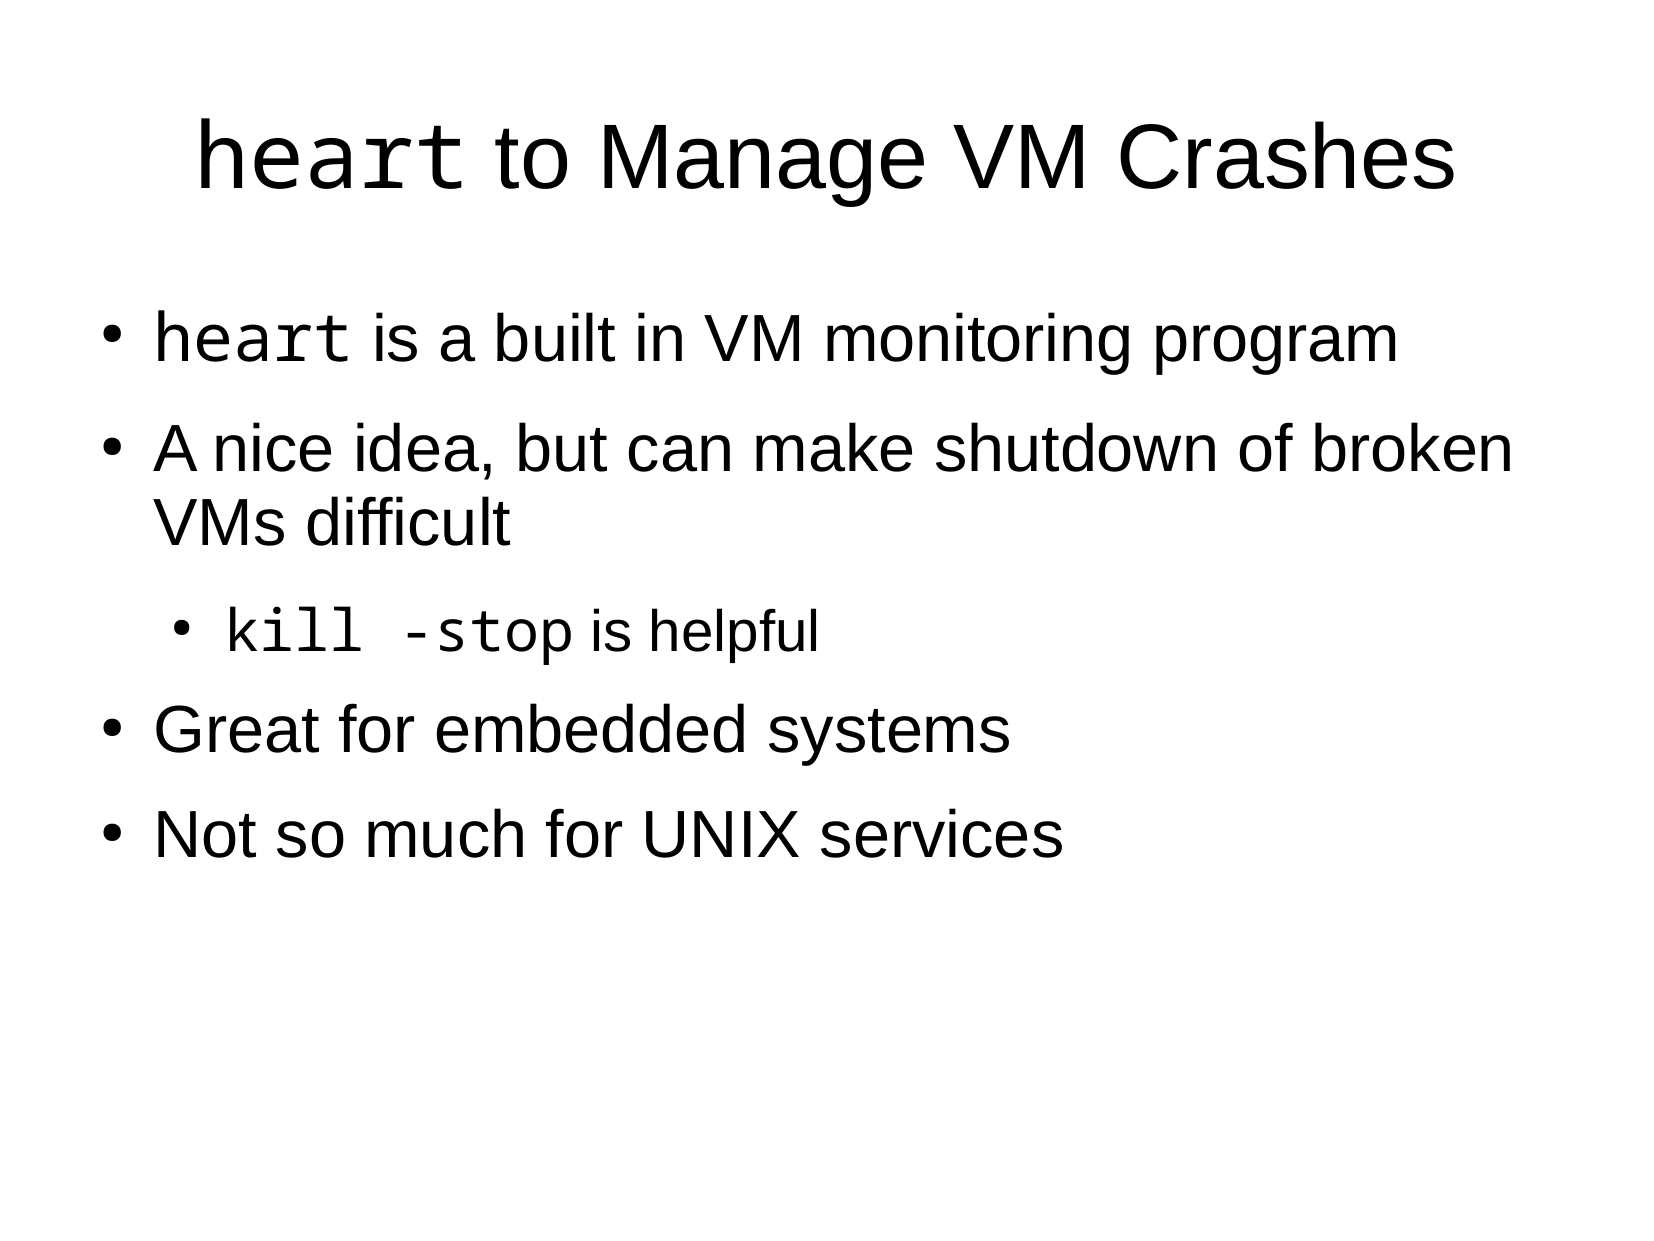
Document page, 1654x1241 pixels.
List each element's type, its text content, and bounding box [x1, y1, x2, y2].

title heart to Manage VM Crashes [82, 49, 1571, 257]
list heart is a built in VM monitoring program A nice idea, but can make shutdown of broken VMs difficult kill -stop is helpful Great for embedded systems Not so much for UNIX services [82, 290, 1571, 1109]
